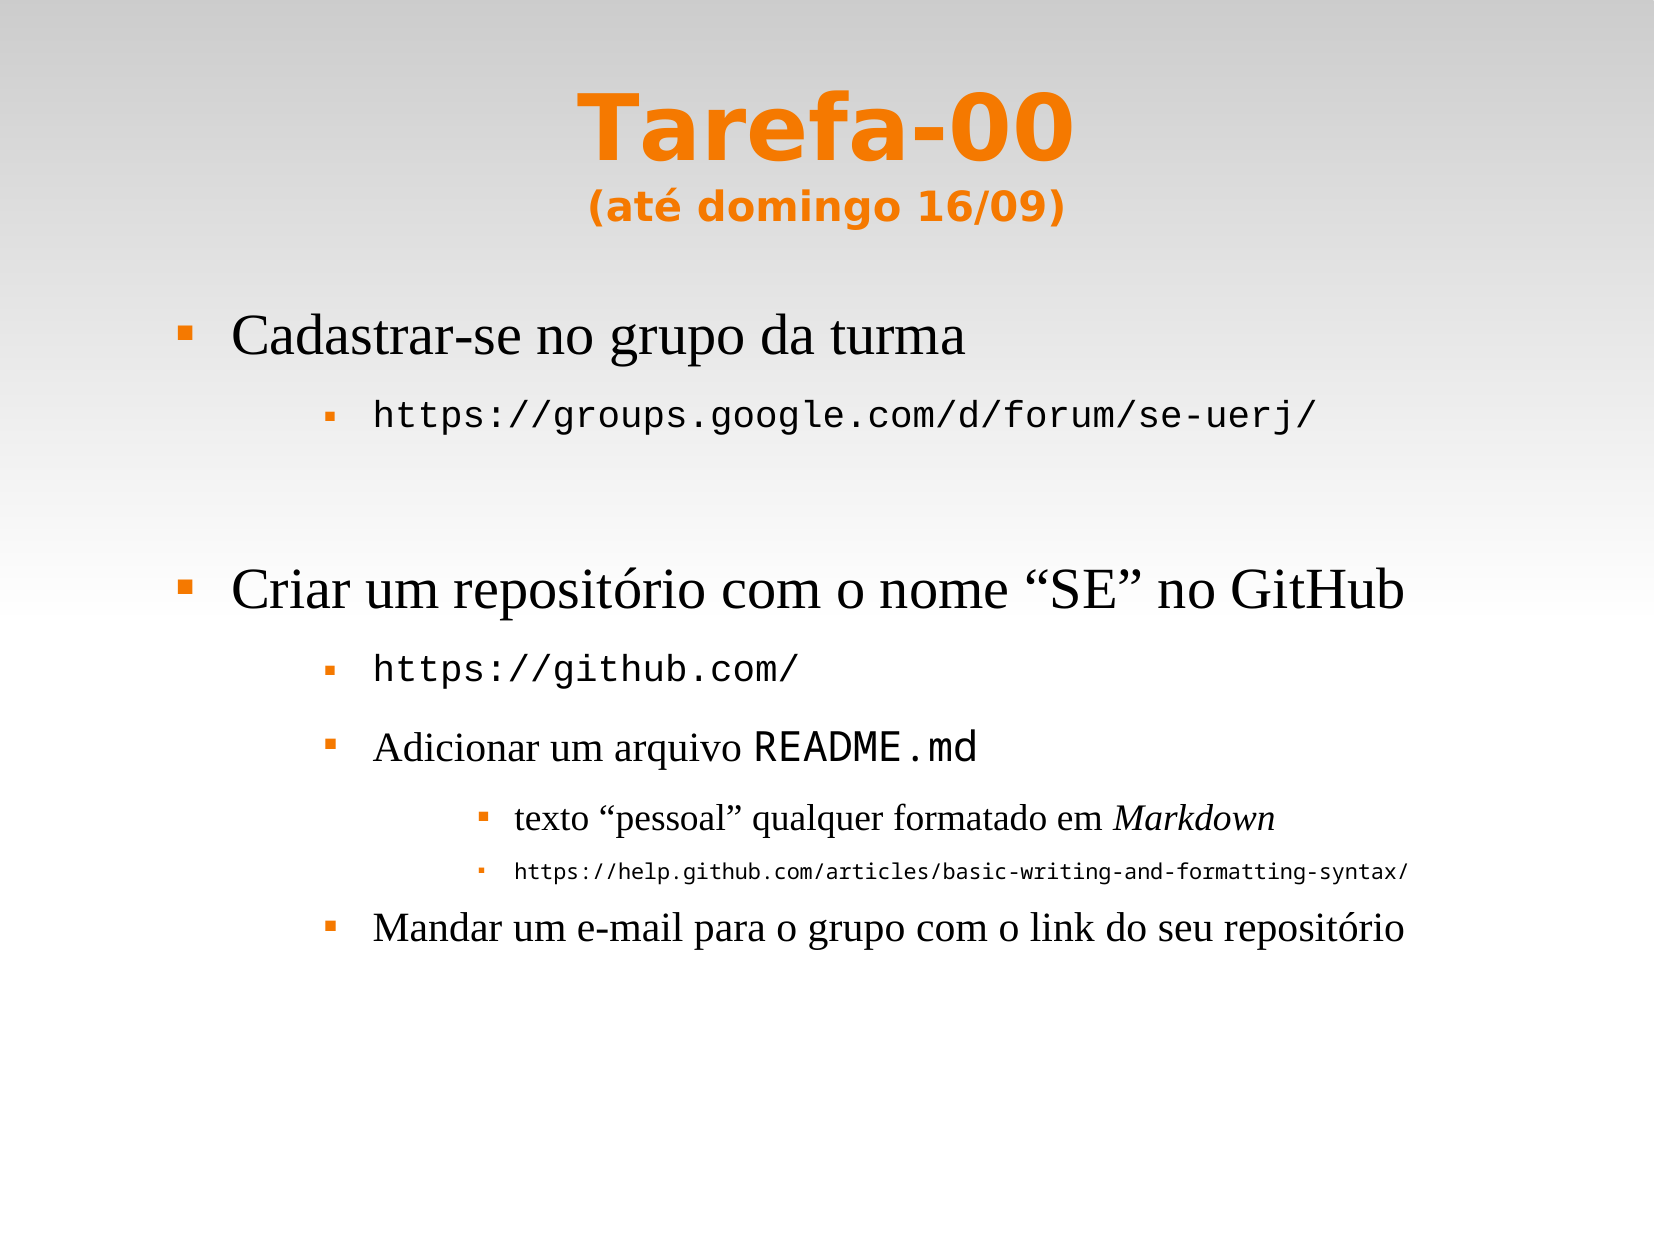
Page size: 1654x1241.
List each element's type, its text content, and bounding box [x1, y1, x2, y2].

title Tarefa-00 (até domingo 16/09) [82, 49, 1571, 257]
list Cadastrar-se no grupo da turma https://groups.google.com/d/forum/se-uerj/ Criar um repositório com o nome “SE” no GitHub https://github.com/ Adicionar um arquivo README.md texto “pessoal” qualquer formatado em Markdown https://help.github.com/articles/basic-writing-and-formatting-syntax/ Mandar um e-mail para o grupo com o link do seu repositório [89, 302, 1463, 1203]
